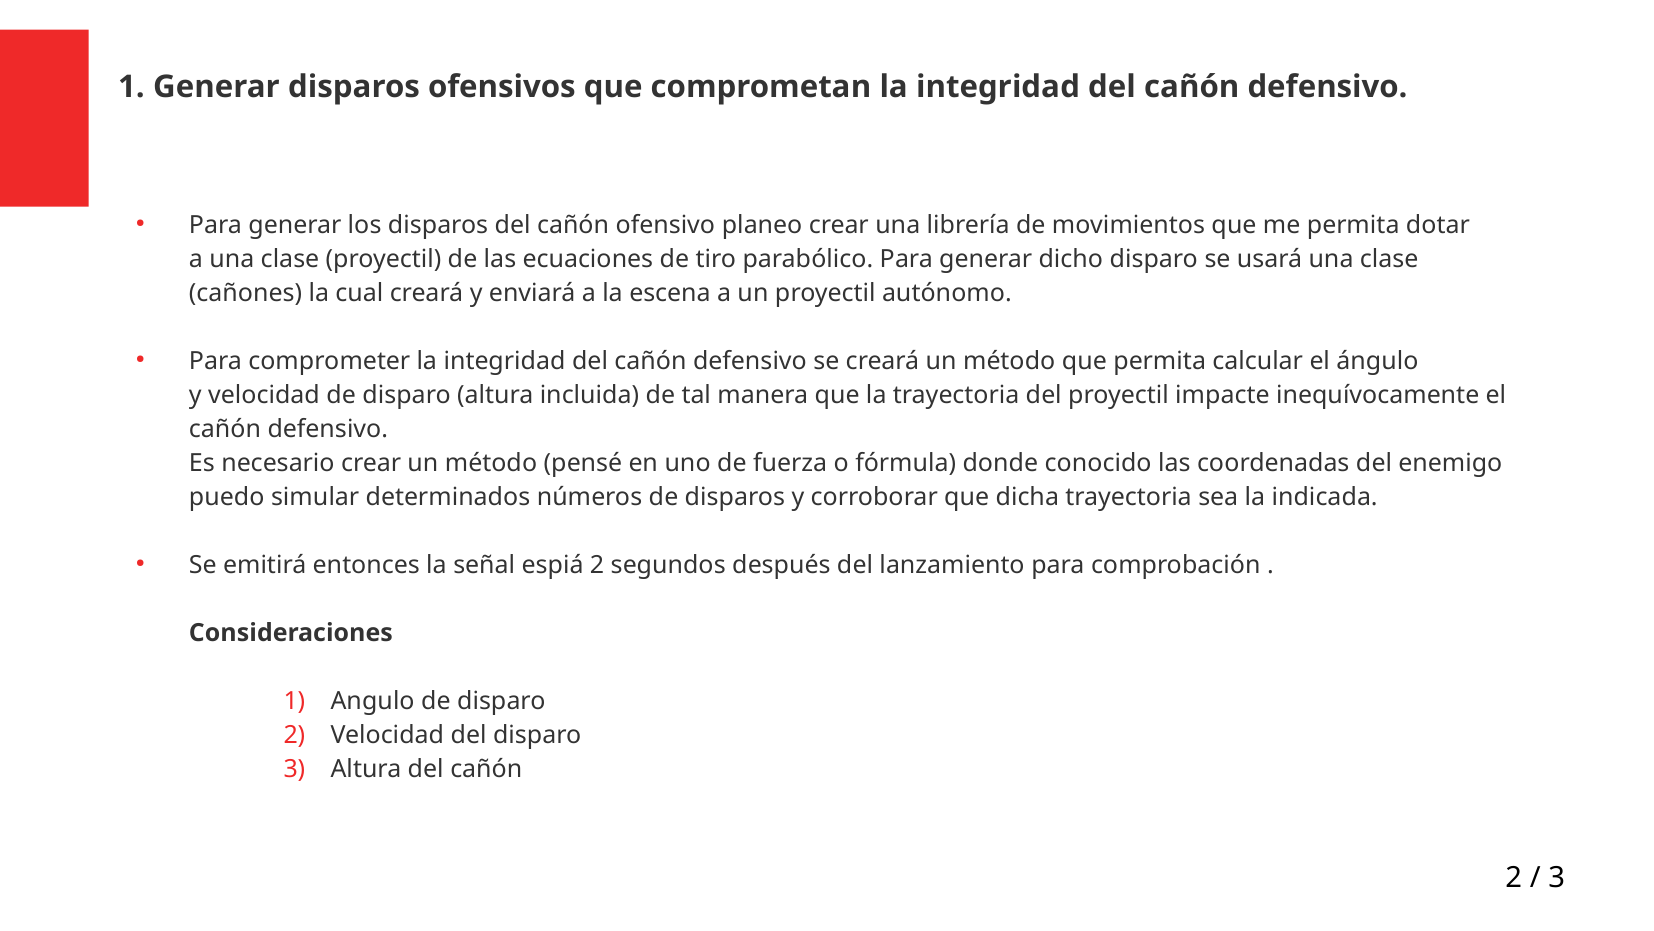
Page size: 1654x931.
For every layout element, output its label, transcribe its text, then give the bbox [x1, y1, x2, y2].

title 1. Generar disparos ofensivos que comprometan la integridad del cañón defensivo. [118, 63, 1571, 201]
list Para generar los disparos del cañón ofensivo planeo crear una librería de movimientos que me permita dotar a una clase (proyectil) de las ecuaciones de tiro parabólico. Para generar dicho disparo se usará una clase (cañones) la cual creará y enviará a la escena a un proyectil autónomo. Para comprometer la integridad del cañón defensivo se creará un método que permita calcular el ángulo y velocidad de disparo (altura incluida) de tal manera que la trayectoria del proyectil impacte inequívocamente el cañón defensivo. Es necesario crear un método (pensé en uno de fuerza o fórmula) donde conocido las coordenadas del enemigo puedo simular determinados números de disparos y corroborar que dicha trayectoria sea la indicada. Se emitirá entonces la señal espiá 2 segundos después del lanzamiento para comprobación . Consideraciones Angulo de disparo Velocidad del disparo Altura del cañón [118, 206, 1536, 806]
